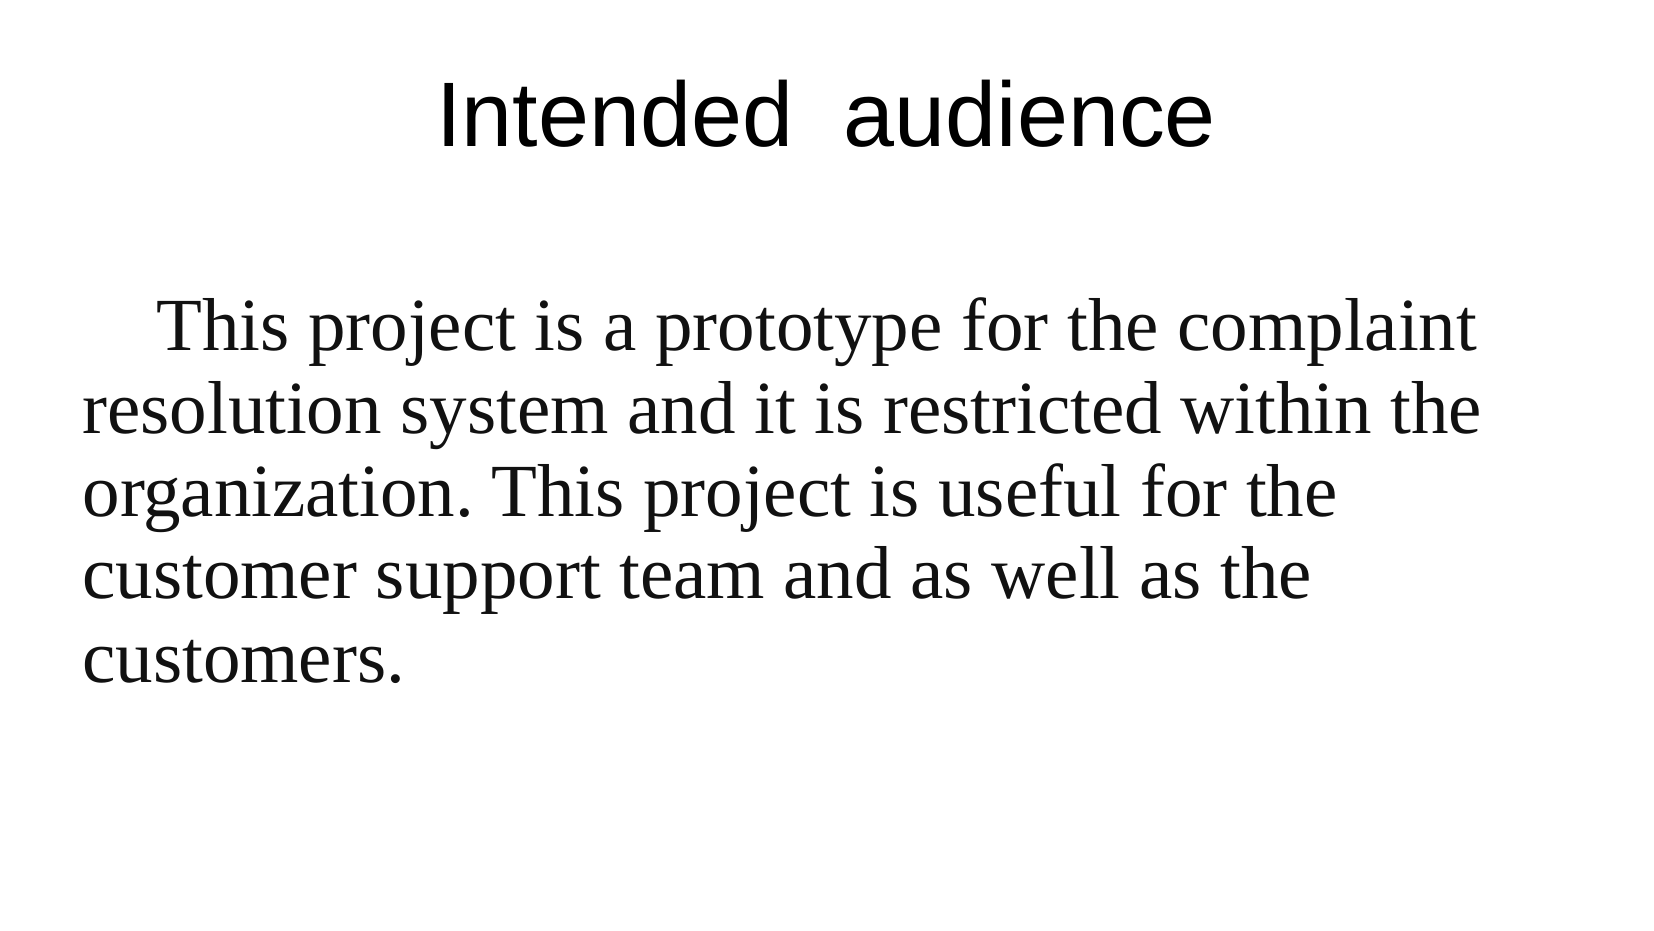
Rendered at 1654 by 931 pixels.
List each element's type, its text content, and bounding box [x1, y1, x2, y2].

list This project is a prototype for the complaint resolution system and it is restricted within the organization. This project is useful for the customer support team and as well as the customers. [82, 283, 1619, 757]
title Intended audience [82, 37, 1571, 193]
